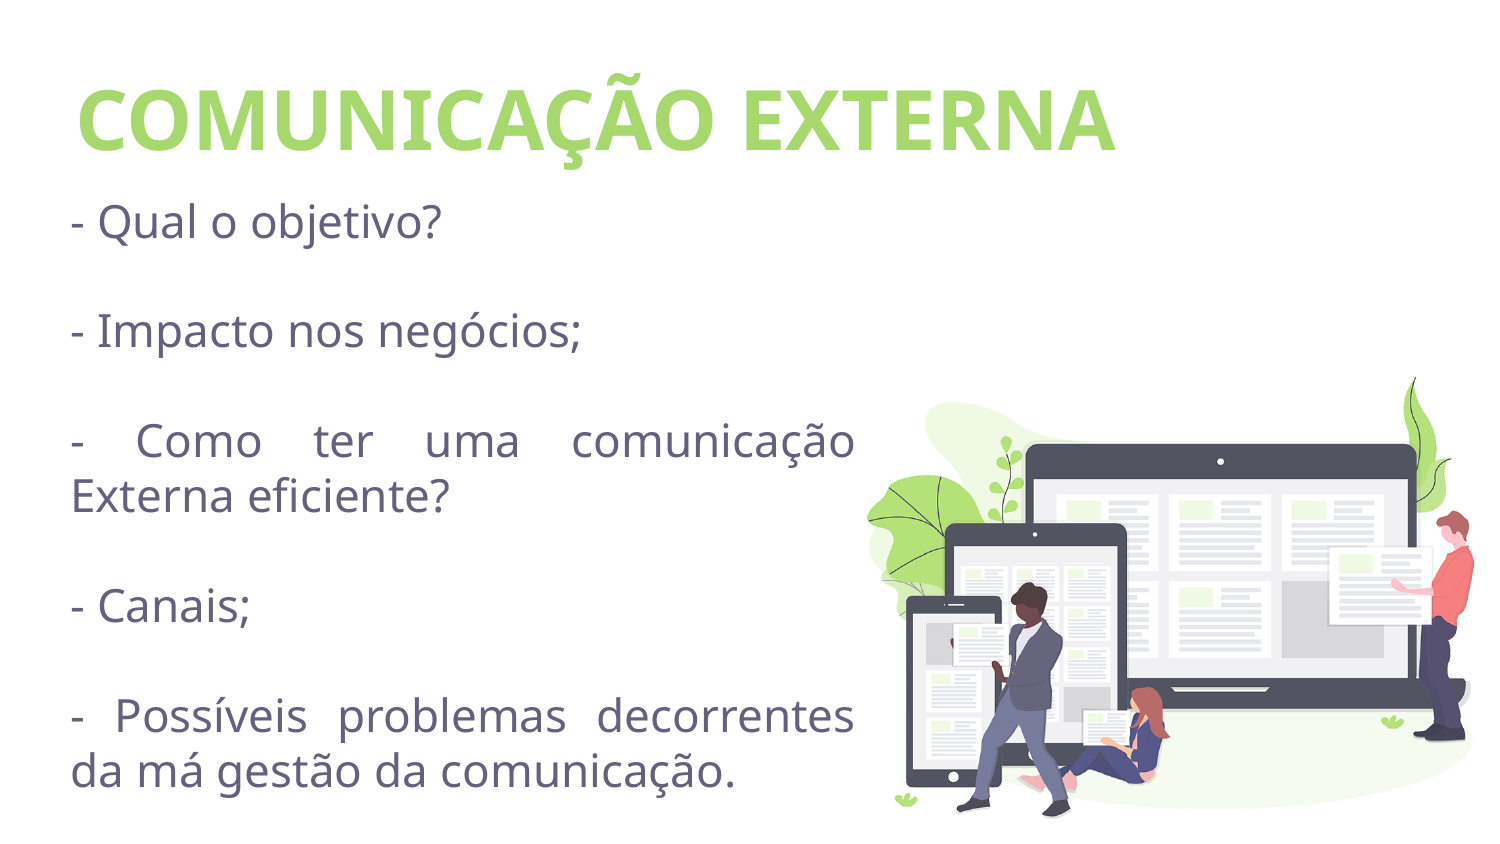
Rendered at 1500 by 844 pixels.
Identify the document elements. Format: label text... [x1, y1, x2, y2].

title COMUNICAÇÃO EXTERNA [75, 46, 1447, 187]
text_box - Qual o objetivo? - Impacto nos negócios; - Como ter uma comunicação Externa eficiente? - Canais; - Possíveis problemas decorrentes da má gestão da comunicação. [70, 191, 857, 798]
picture [867, 377, 1475, 819]
